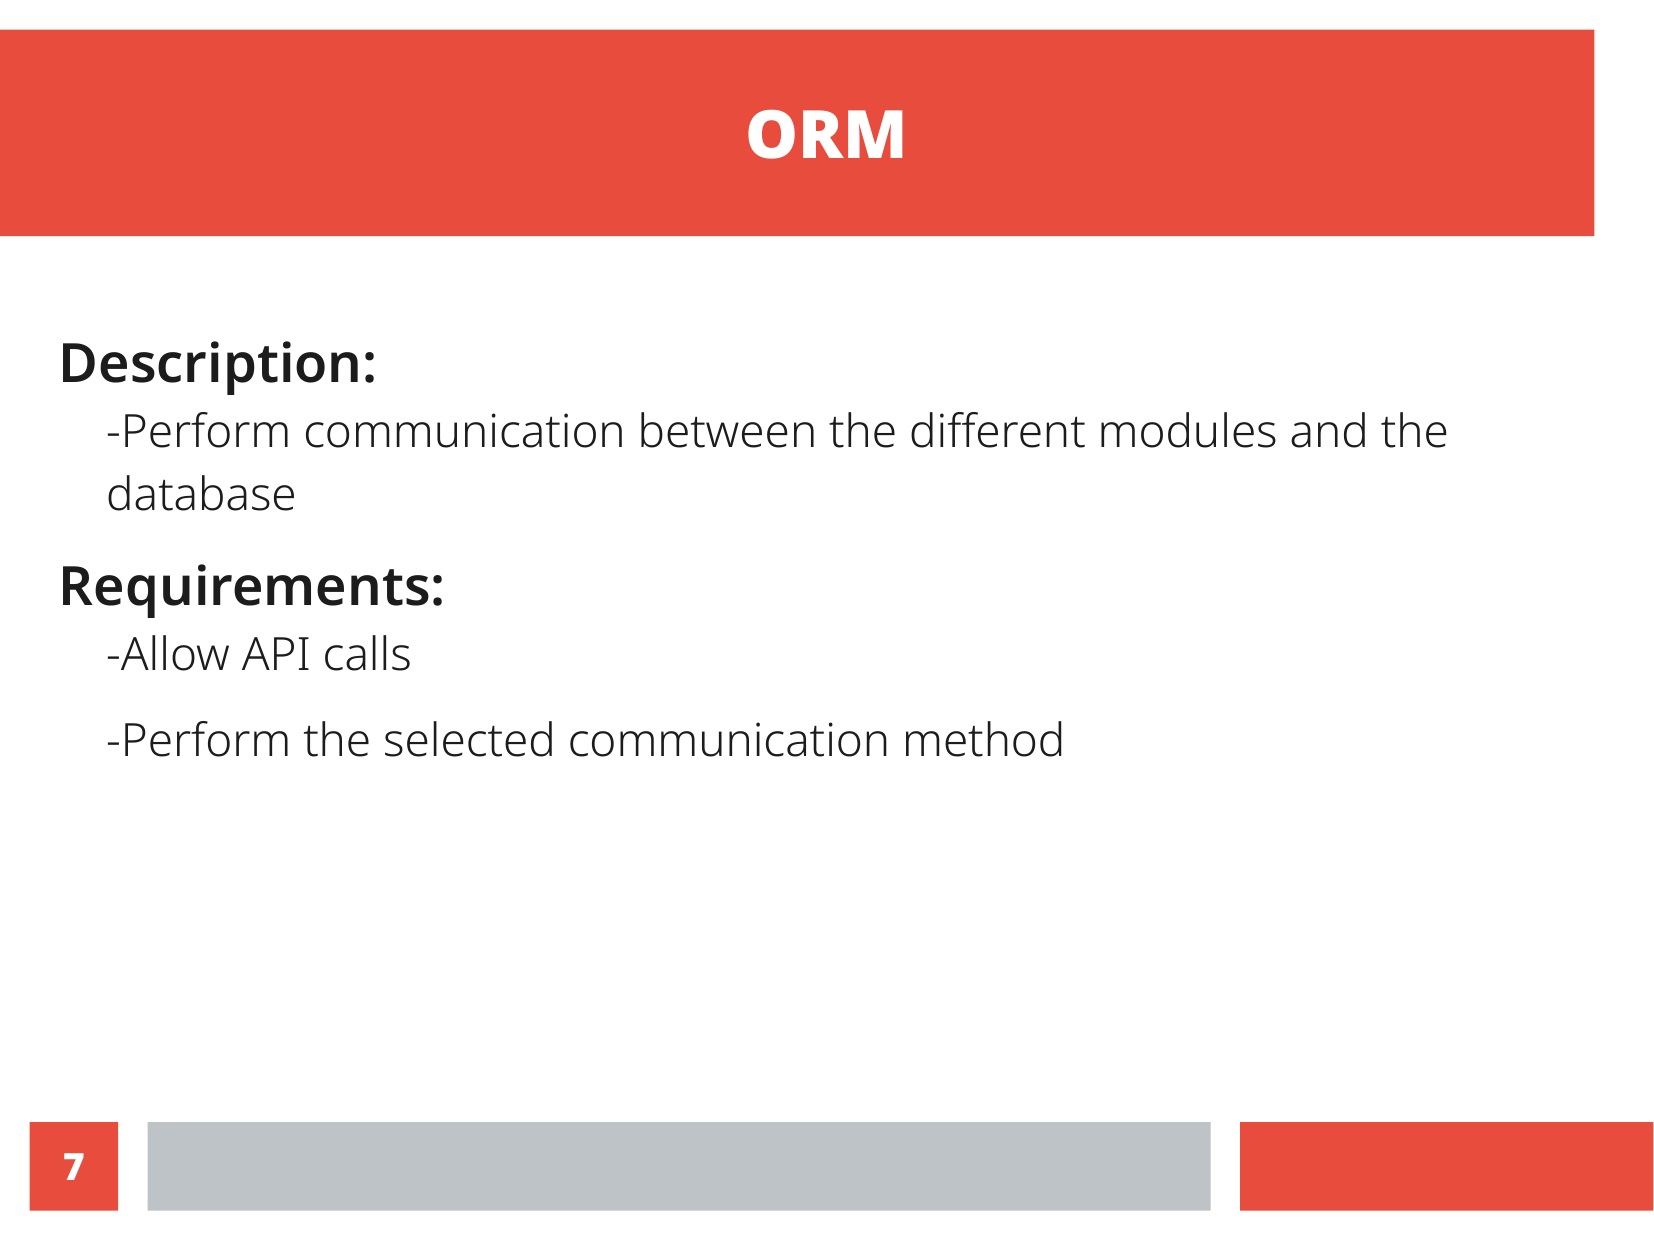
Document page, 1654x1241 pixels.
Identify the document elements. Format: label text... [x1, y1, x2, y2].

title ORM [59, 59, 1595, 207]
list Description: -Perform communication between the different modules and the database Requirements: -Allow API calls -Perform the selected communication method [59, 324, 1565, 1093]
